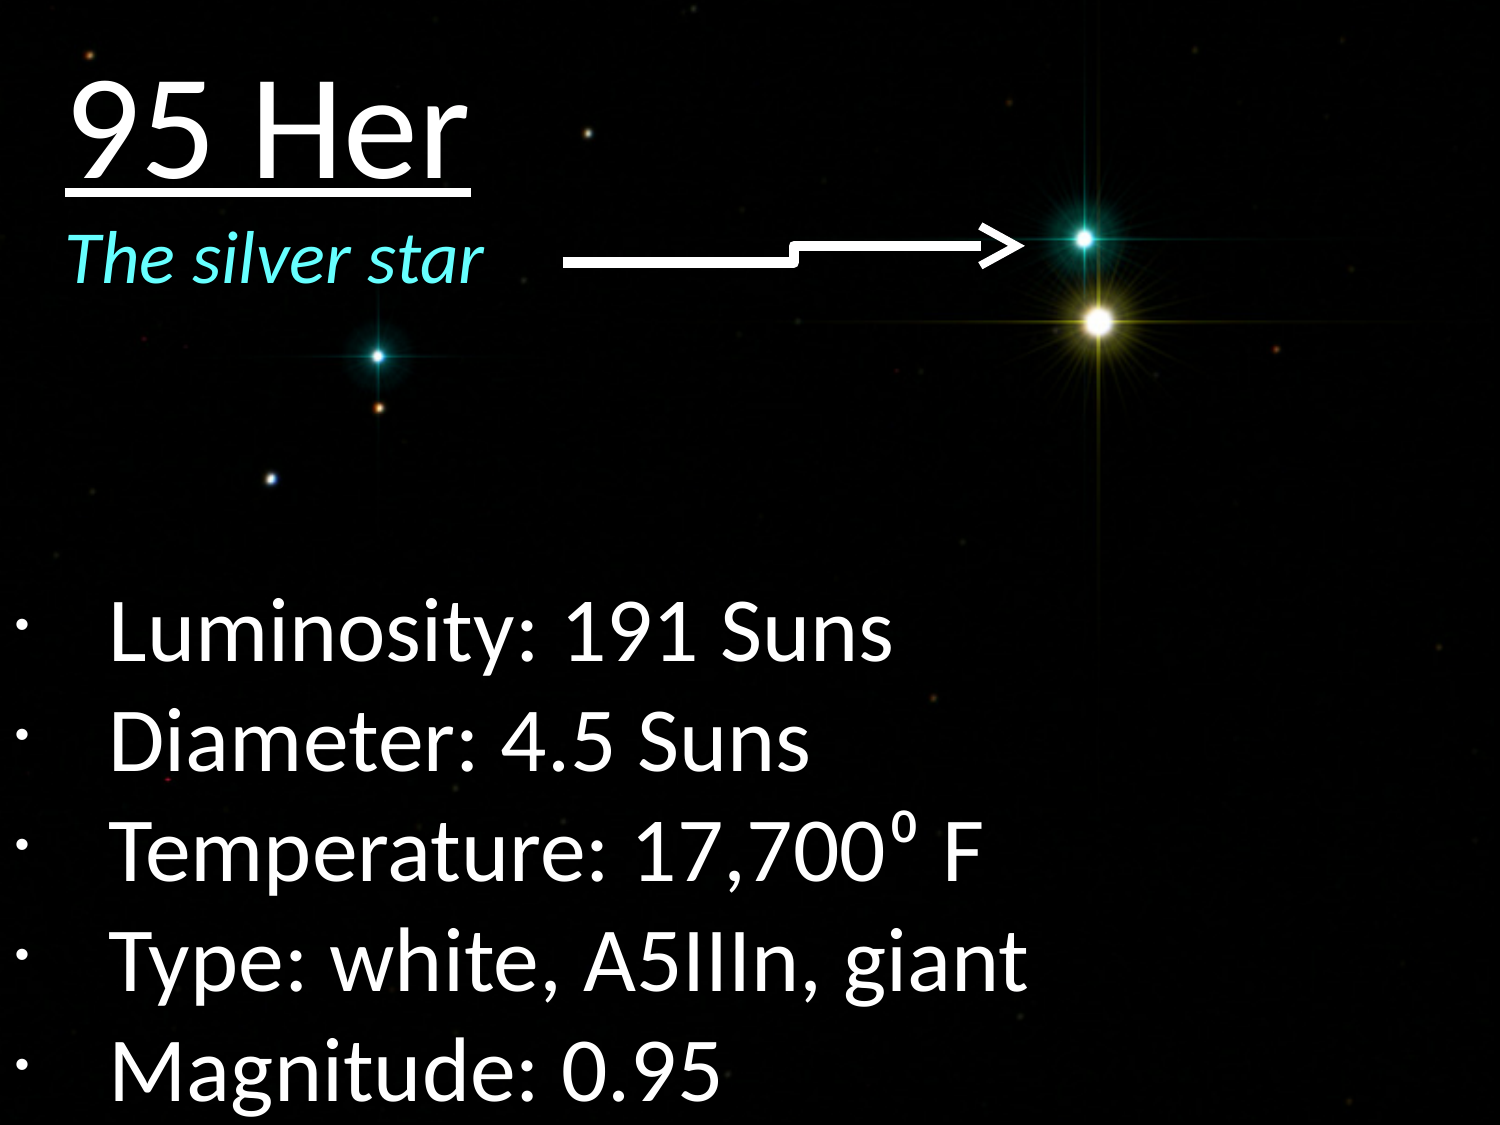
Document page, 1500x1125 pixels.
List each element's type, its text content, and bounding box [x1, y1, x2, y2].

picture [0, 0, 1495, 562]
text_box Luminosity: 191 Suns Diameter: 4.5 Suns Temperature: 17,700⁰ F Type: white, A5IIIn, giant Magnitude: 0.95 [0, 562, 1495, 1125]
text_box 95 Her The silver star [50, 20, 825, 306]
